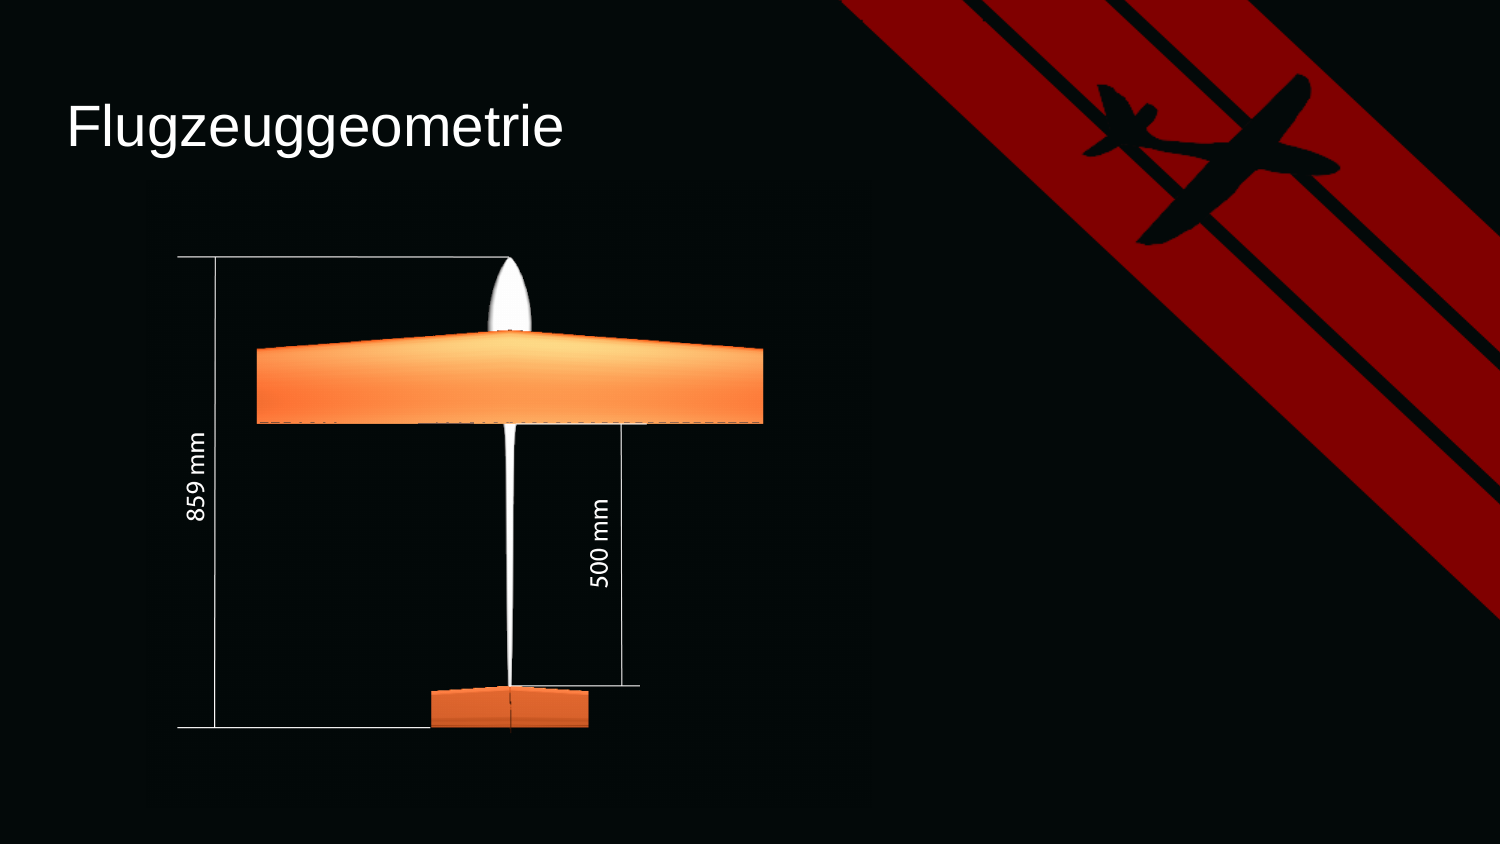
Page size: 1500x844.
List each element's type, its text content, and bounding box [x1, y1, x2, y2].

picture [0, 0, 1500, 844]
title Flugzeuggeometrie [51, 72, 1449, 167]
